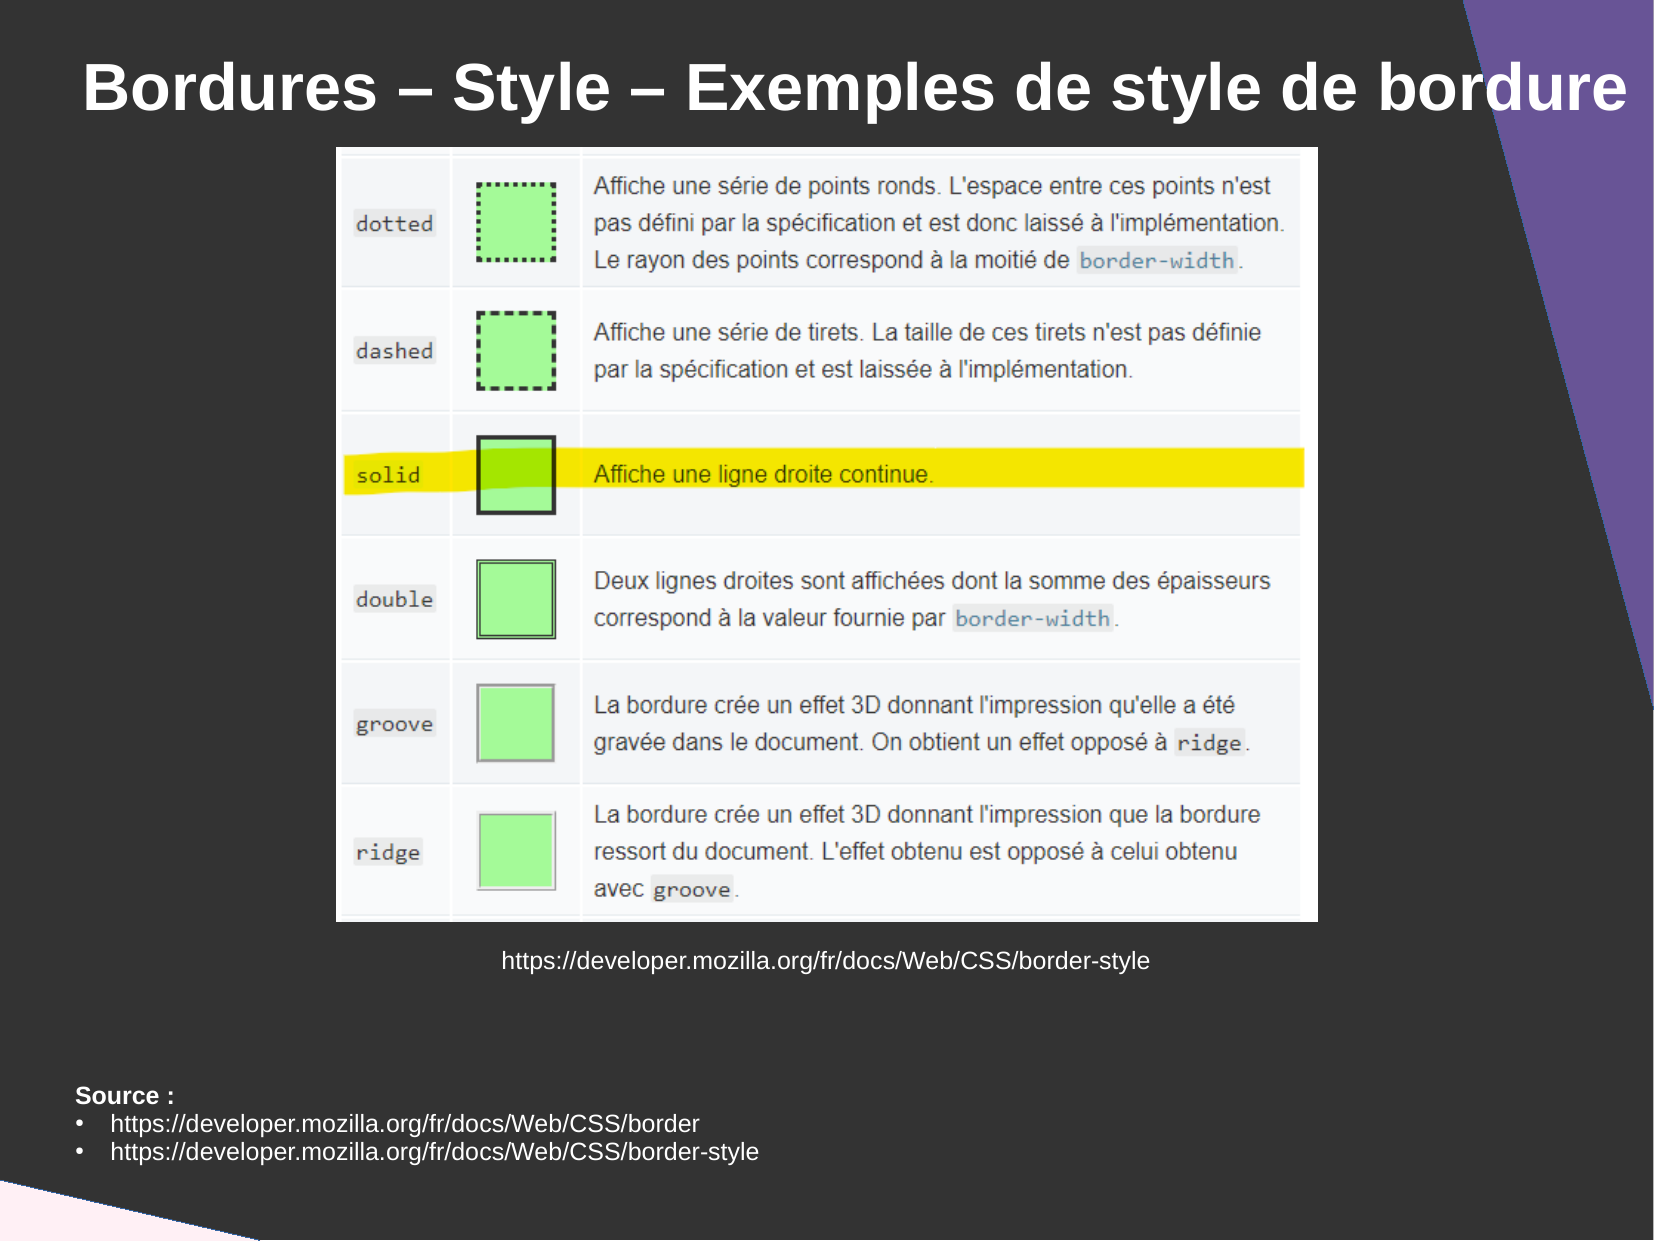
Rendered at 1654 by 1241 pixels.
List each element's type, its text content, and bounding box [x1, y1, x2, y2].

text_box [0, 1179, 264, 1241]
text_box Source : https://developer.mozilla.org/fr/docs/Web/CSS/border https://developer.mozilla.org/fr/docs/Web/CSS/border-style [60, 1074, 1546, 1217]
text_box [1463, 0, 1654, 710]
picture [336, 147, 1318, 922]
text_box https://developer.mozilla.org/fr/docs/Web/CSS/border-style [474, 939, 1179, 1016]
title Bordures – Style – Exemples de style de bordure [82, 49, 1642, 200]
